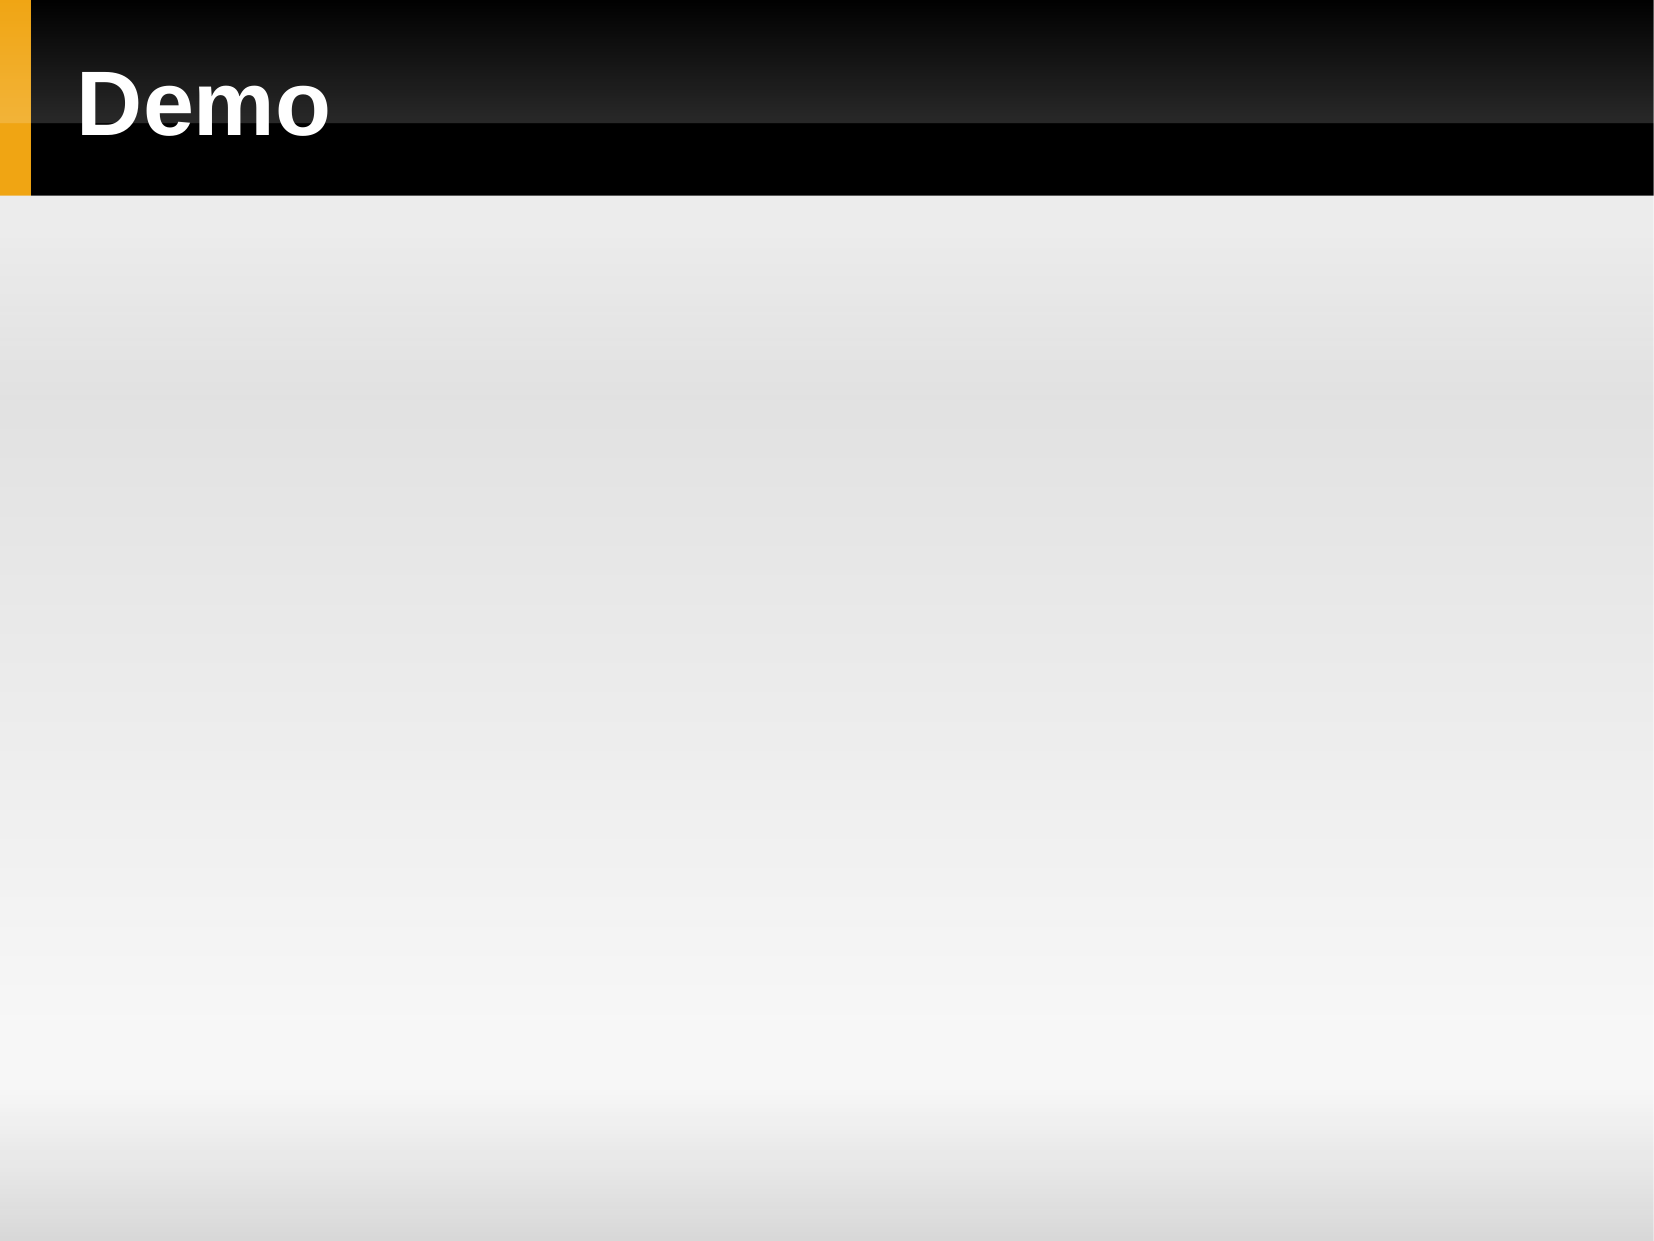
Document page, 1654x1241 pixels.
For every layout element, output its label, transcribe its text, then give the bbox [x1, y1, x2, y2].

title Demo [76, 7, 1565, 200]
picture [0, 0, 1654, 1241]
